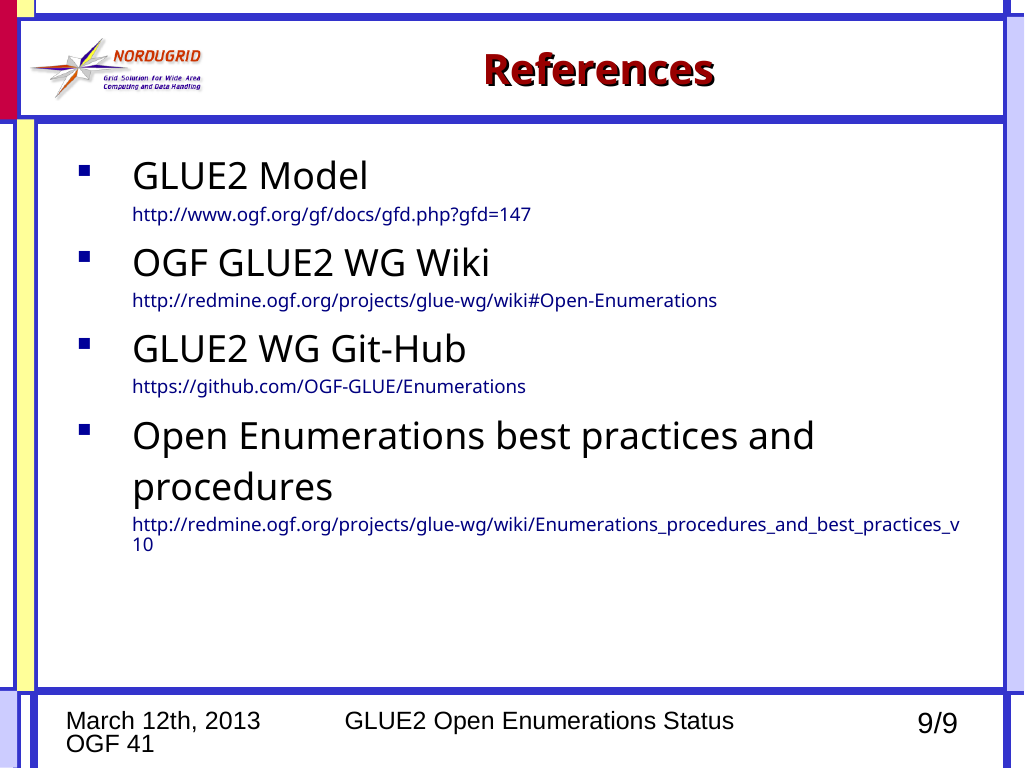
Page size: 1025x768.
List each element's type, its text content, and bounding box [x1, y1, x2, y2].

title References [221, 11, 975, 125]
picture [27, 34, 205, 101]
list GLUE2 Model http://www.ogf.org/gf/docs/gfd.php?gfd=147 OGF GLUE2 WG Wiki http://redmine.ogf.org/projects/glue-wg/wiki#Open-Enumerations GLUE2 WG Git-Hub https://github.com/OGF-GLUE/Enumerations Open Enumerations best practices and procedures http://redmine.ogf.org/projects/glue-wg/wiki/Enumerations_procedures_and_best_practices_v10 [37, 150, 960, 657]
